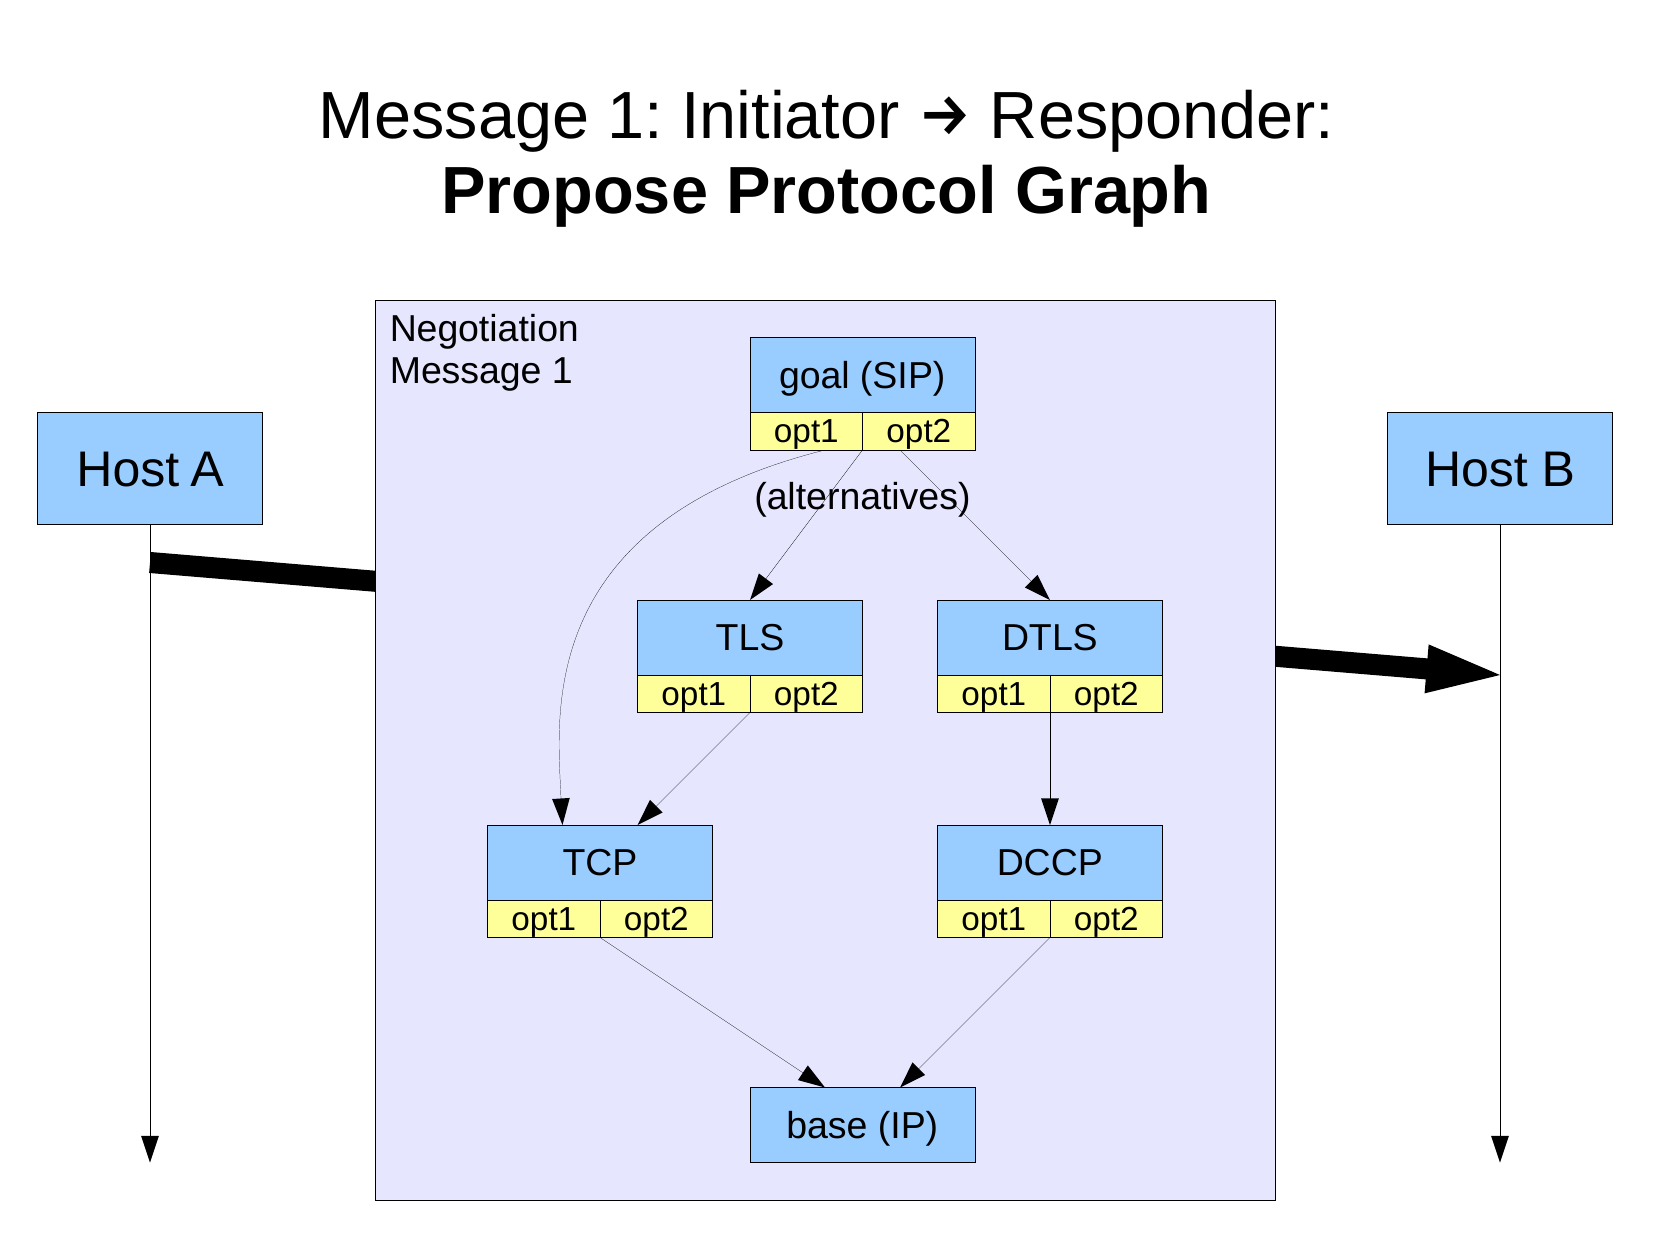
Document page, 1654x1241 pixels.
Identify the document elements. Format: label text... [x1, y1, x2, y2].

text_box opt1 [637, 675, 750, 713]
text_box opt2 [600, 900, 713, 938]
text_box opt1 [750, 412, 862, 451]
text_box opt2 [1050, 900, 1163, 938]
text_box opt1 [937, 675, 1050, 713]
text_box opt2 [750, 675, 863, 713]
text_box opt1 [937, 900, 1050, 938]
text_box TLS [637, 600, 863, 675]
text_box base (IP) [750, 1087, 976, 1163]
text_box DCCP [937, 825, 1163, 900]
text_box opt1 [487, 900, 600, 938]
text_box goal (SIP) [750, 337, 976, 412]
text_box Host A [37, 412, 263, 525]
text_box Host B [1387, 412, 1613, 525]
text_box opt2 [862, 412, 976, 451]
text_box opt2 [1050, 675, 1163, 713]
title Message 1: Initiator → Responder: Propose Protocol Graph [82, 49, 1571, 257]
text_box DTLS [937, 600, 1163, 675]
text_box (alternatives) [712, 468, 1013, 526]
text_box TCP [487, 825, 713, 900]
text_box Negotiation Message 1 [375, 300, 713, 399]
text_box [375, 300, 1276, 1201]
